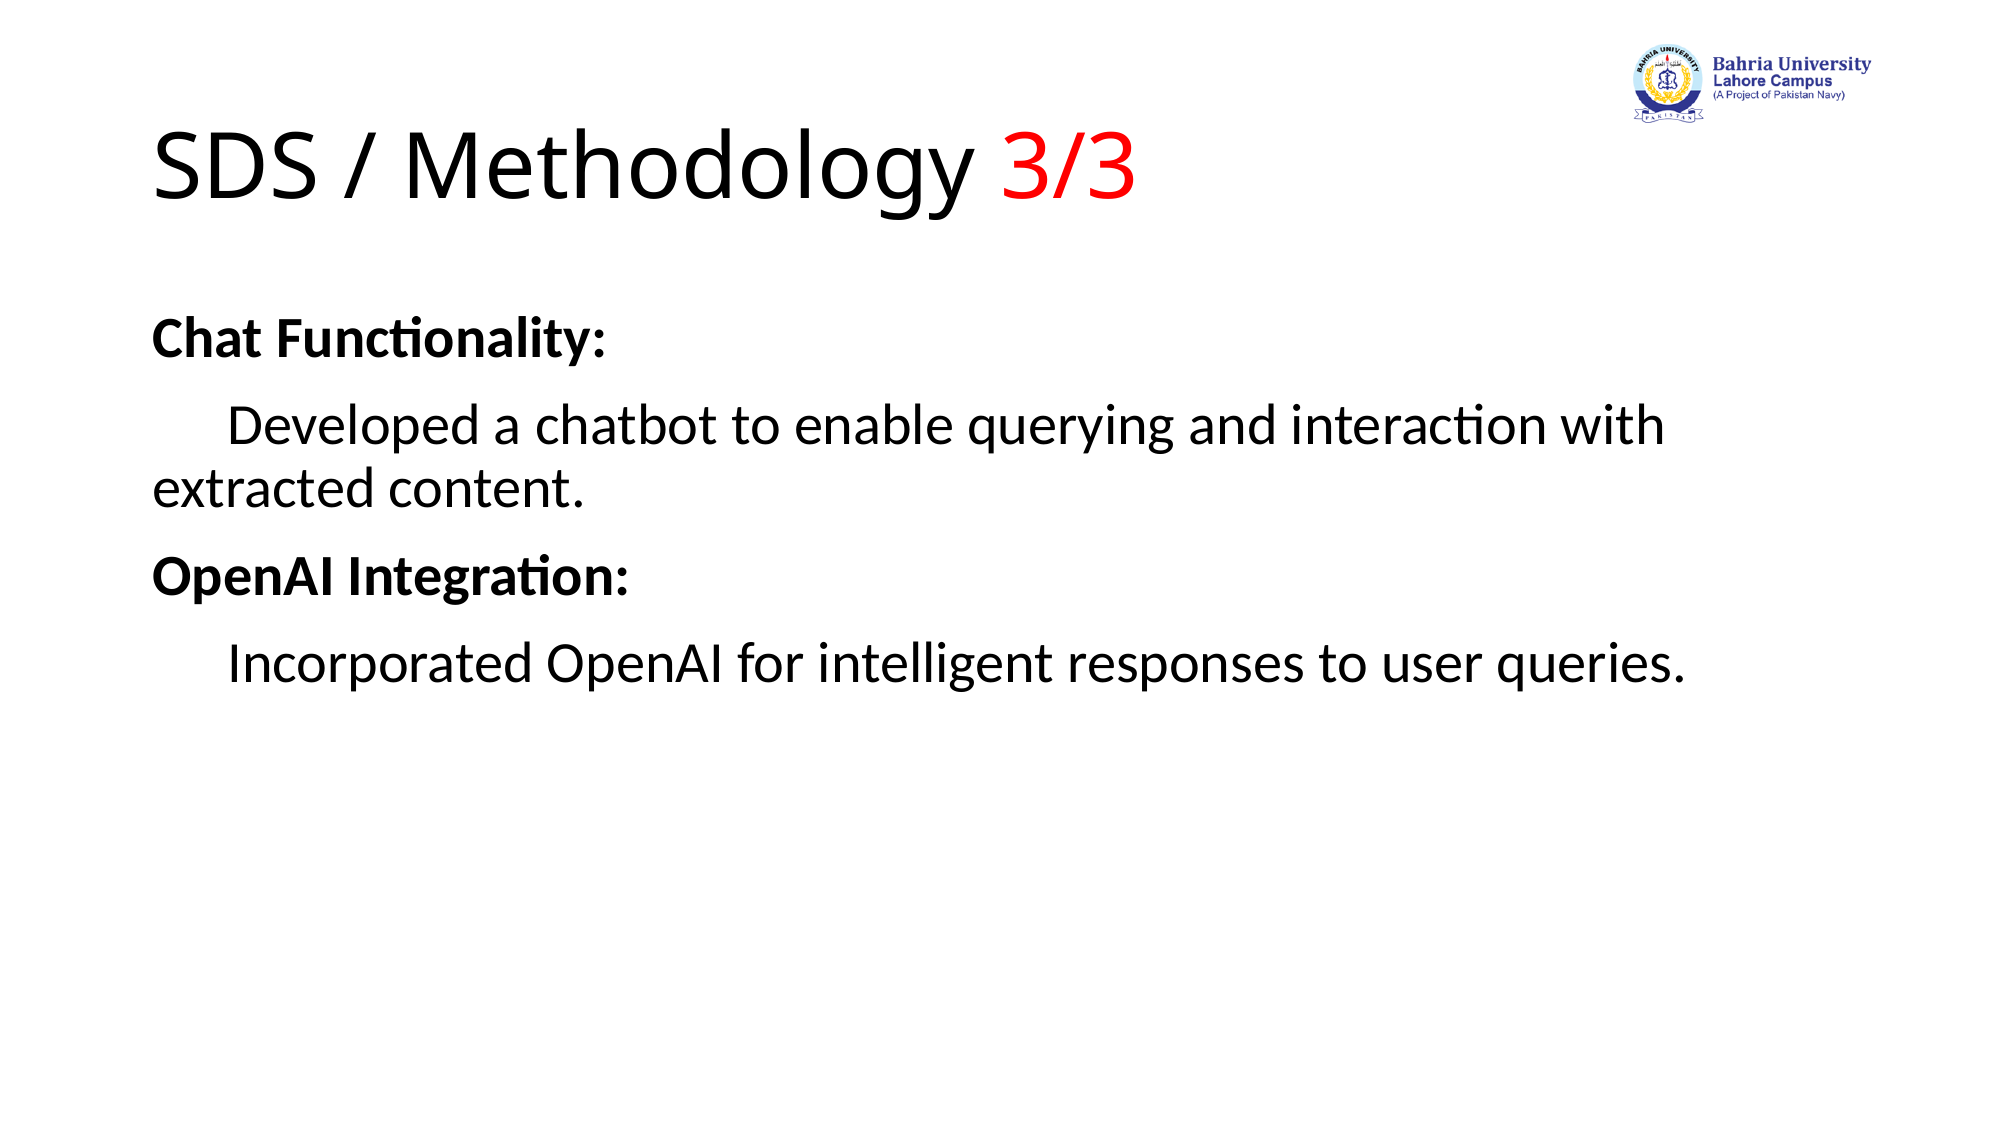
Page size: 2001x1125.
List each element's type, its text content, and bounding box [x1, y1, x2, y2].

list Chat Functionality: Developed a chatbot to enable querying and interaction with extracted content. OpenAI Integration: Incorporated OpenAI for intelligent responses to user queries. [137, 299, 1863, 1014]
picture [1625, 41, 1952, 134]
title SDS / Methodology 3/3 [137, 59, 1863, 278]
